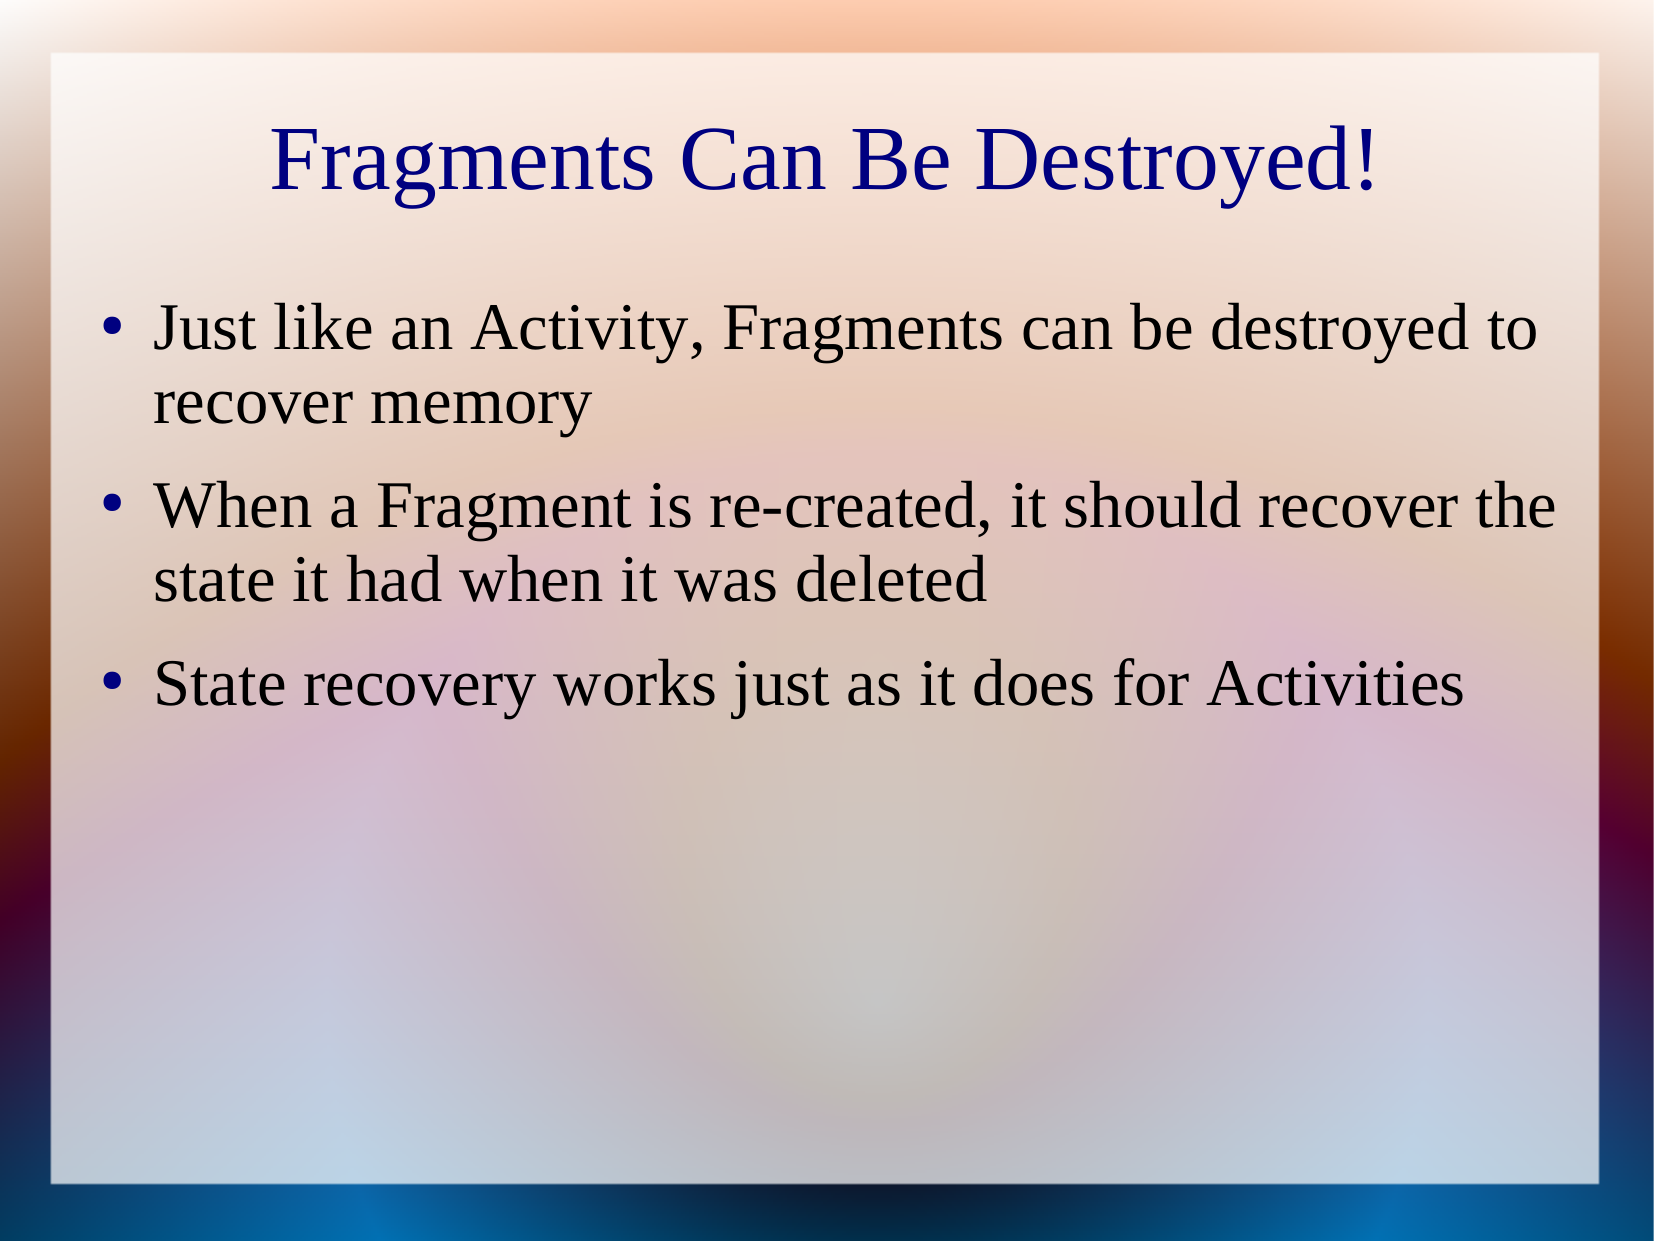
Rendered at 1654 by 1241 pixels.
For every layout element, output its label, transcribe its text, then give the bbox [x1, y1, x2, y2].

picture [0, 0, 1654, 1241]
title Fragments Can Be Destroyed! [82, 55, 1571, 263]
list Just like an Activity, Fragments can be destroyed to recover memory When a Fragment is re-created, it should recover the state it had when it was deleted State recovery works just as it does for Activities [82, 290, 1571, 1109]
